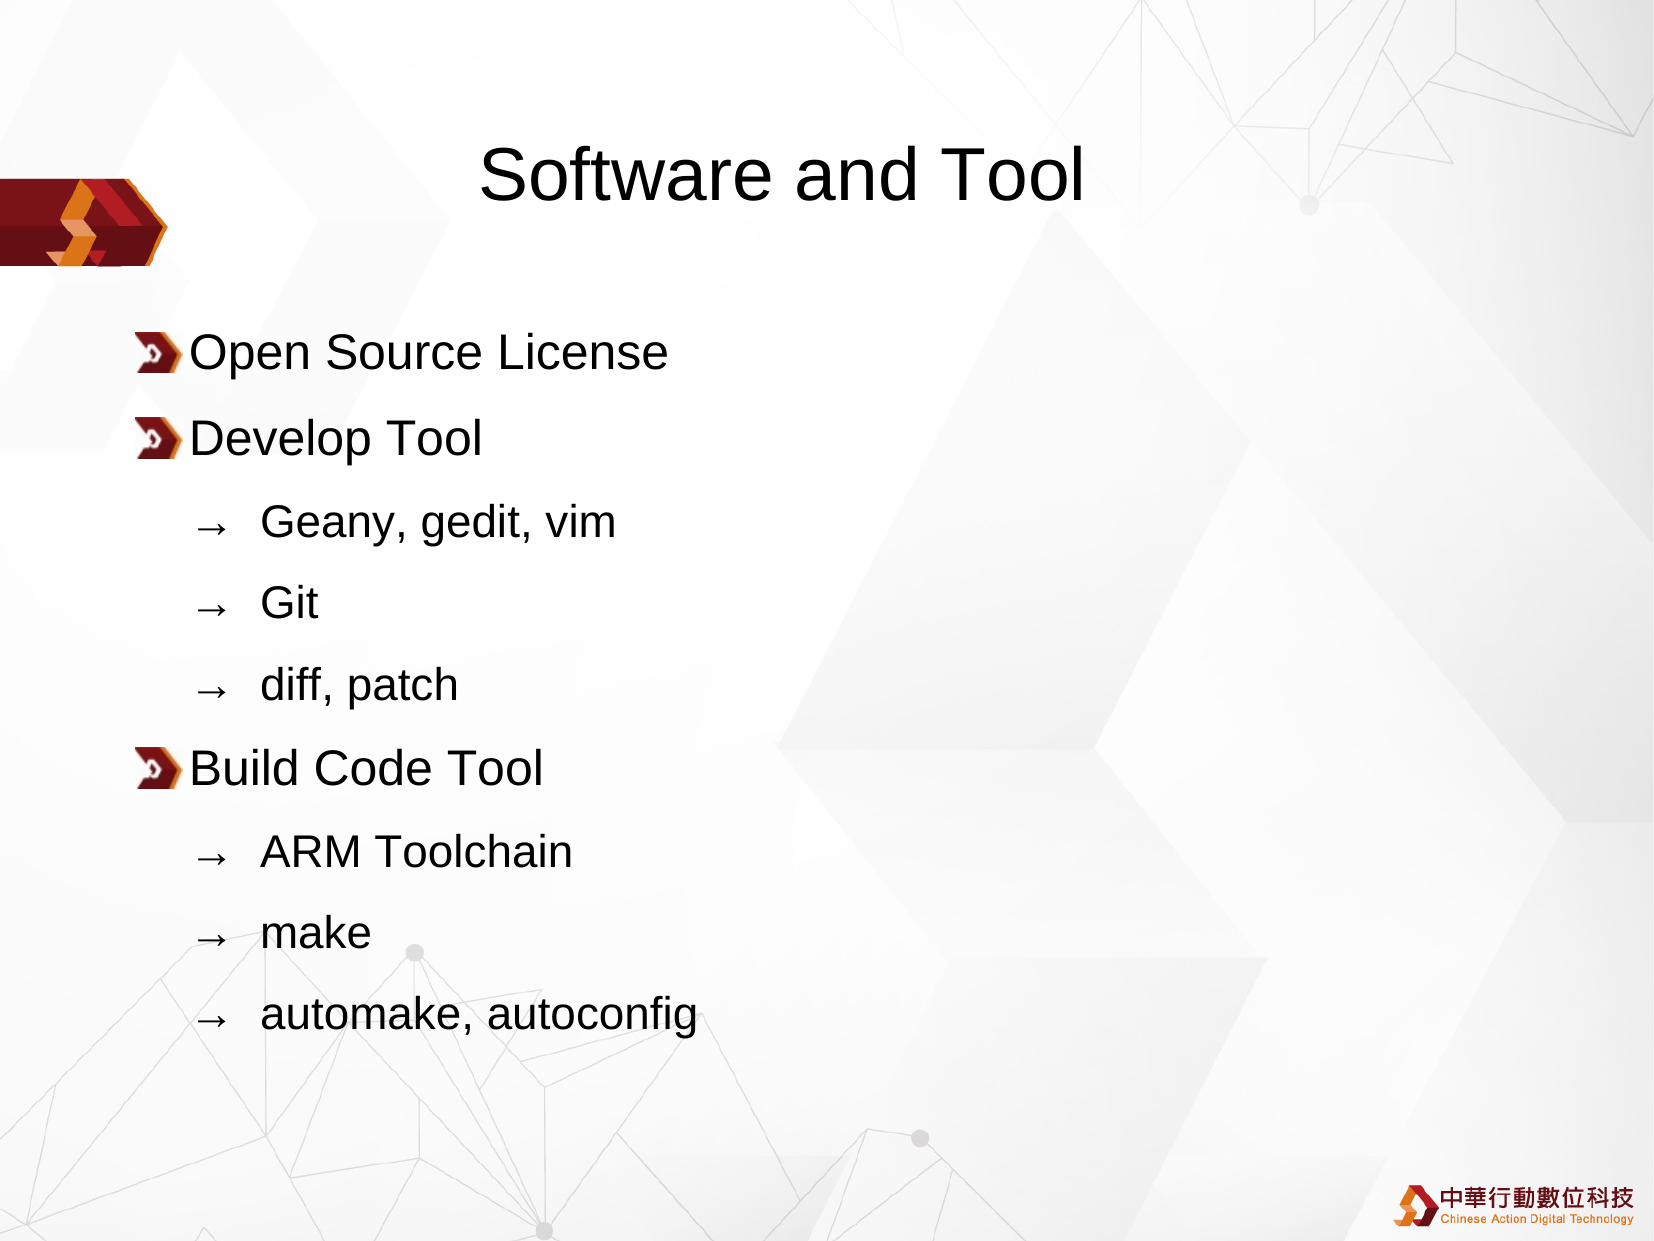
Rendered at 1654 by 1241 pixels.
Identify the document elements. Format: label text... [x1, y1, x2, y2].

list Open Source License Develop Tool → Geany, gedit, vim → Git → diff, patch Build Code Tool → ARM Toolchain → make → automake, autoconfig [118, 324, 1571, 1146]
text_box Software and Tool [407, 132, 1428, 220]
picture [0, 0, 1654, 1241]
